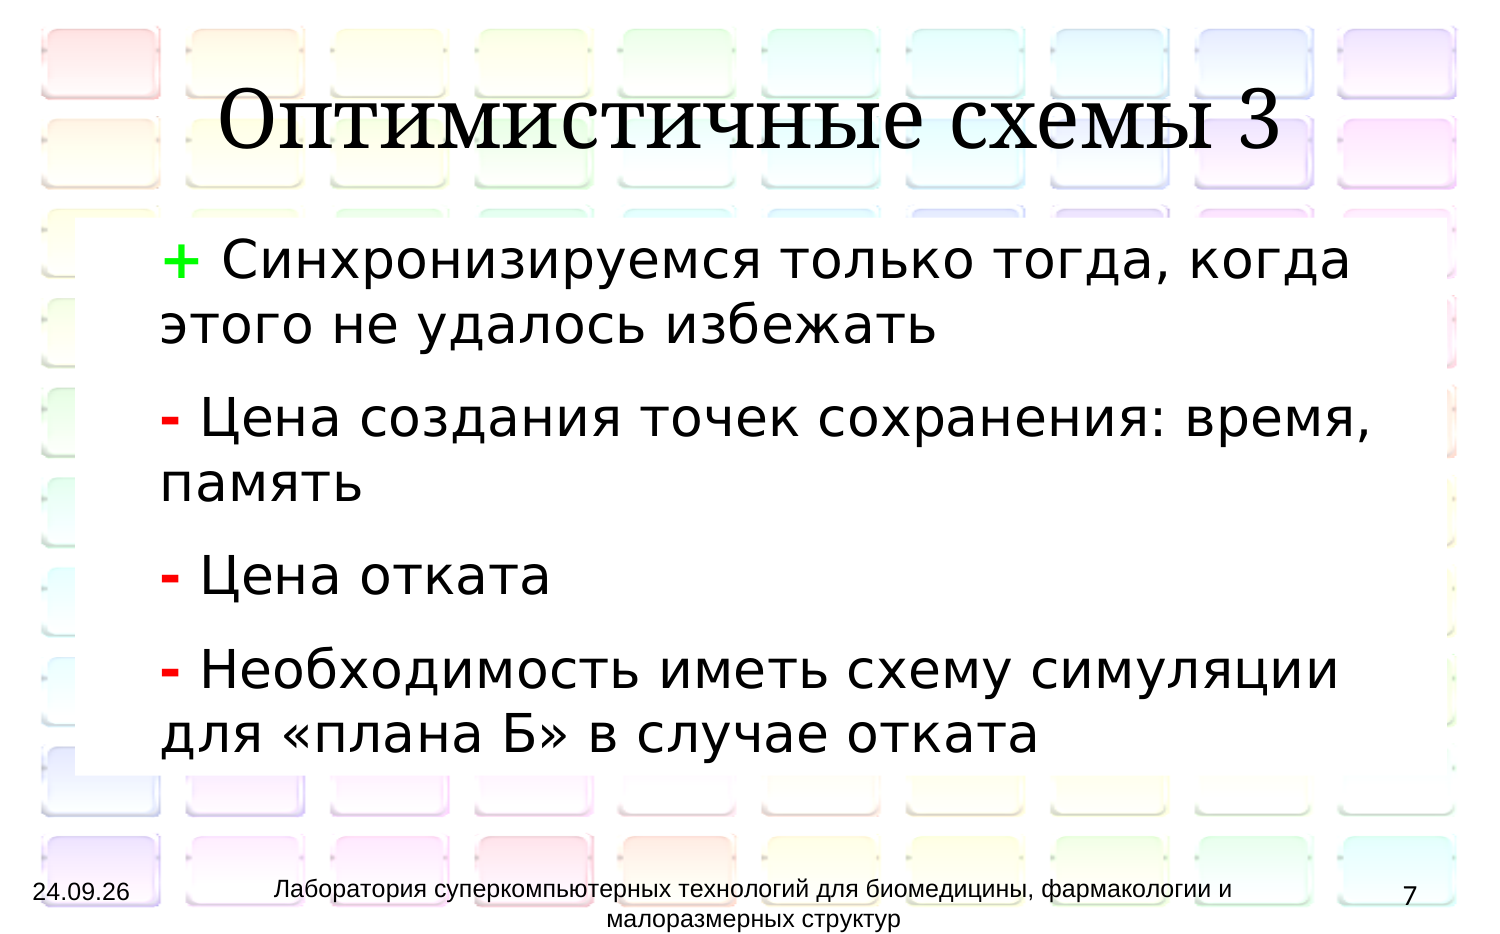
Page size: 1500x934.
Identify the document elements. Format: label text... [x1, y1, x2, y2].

text_box Лаборатория суперкомпьютерных технологий для биомедицины, фармакологии и малоразмерных структур [171, 864, 1338, 915]
text_box <номер> [1387, 868, 1473, 918]
title Оптимистичные схемы 3 [75, 37, 1426, 193]
list + Синхронизируемся только тогда, когда этого не удалось избежать - Цена создания точек сохранения: время, память - Цена отката - Необходимость иметь схему симуляции для «плана Б» в случае отката [75, 217, 1447, 776]
text_box 14.04.14 [17, 868, 184, 918]
picture [0, 0, 1500, 934]
